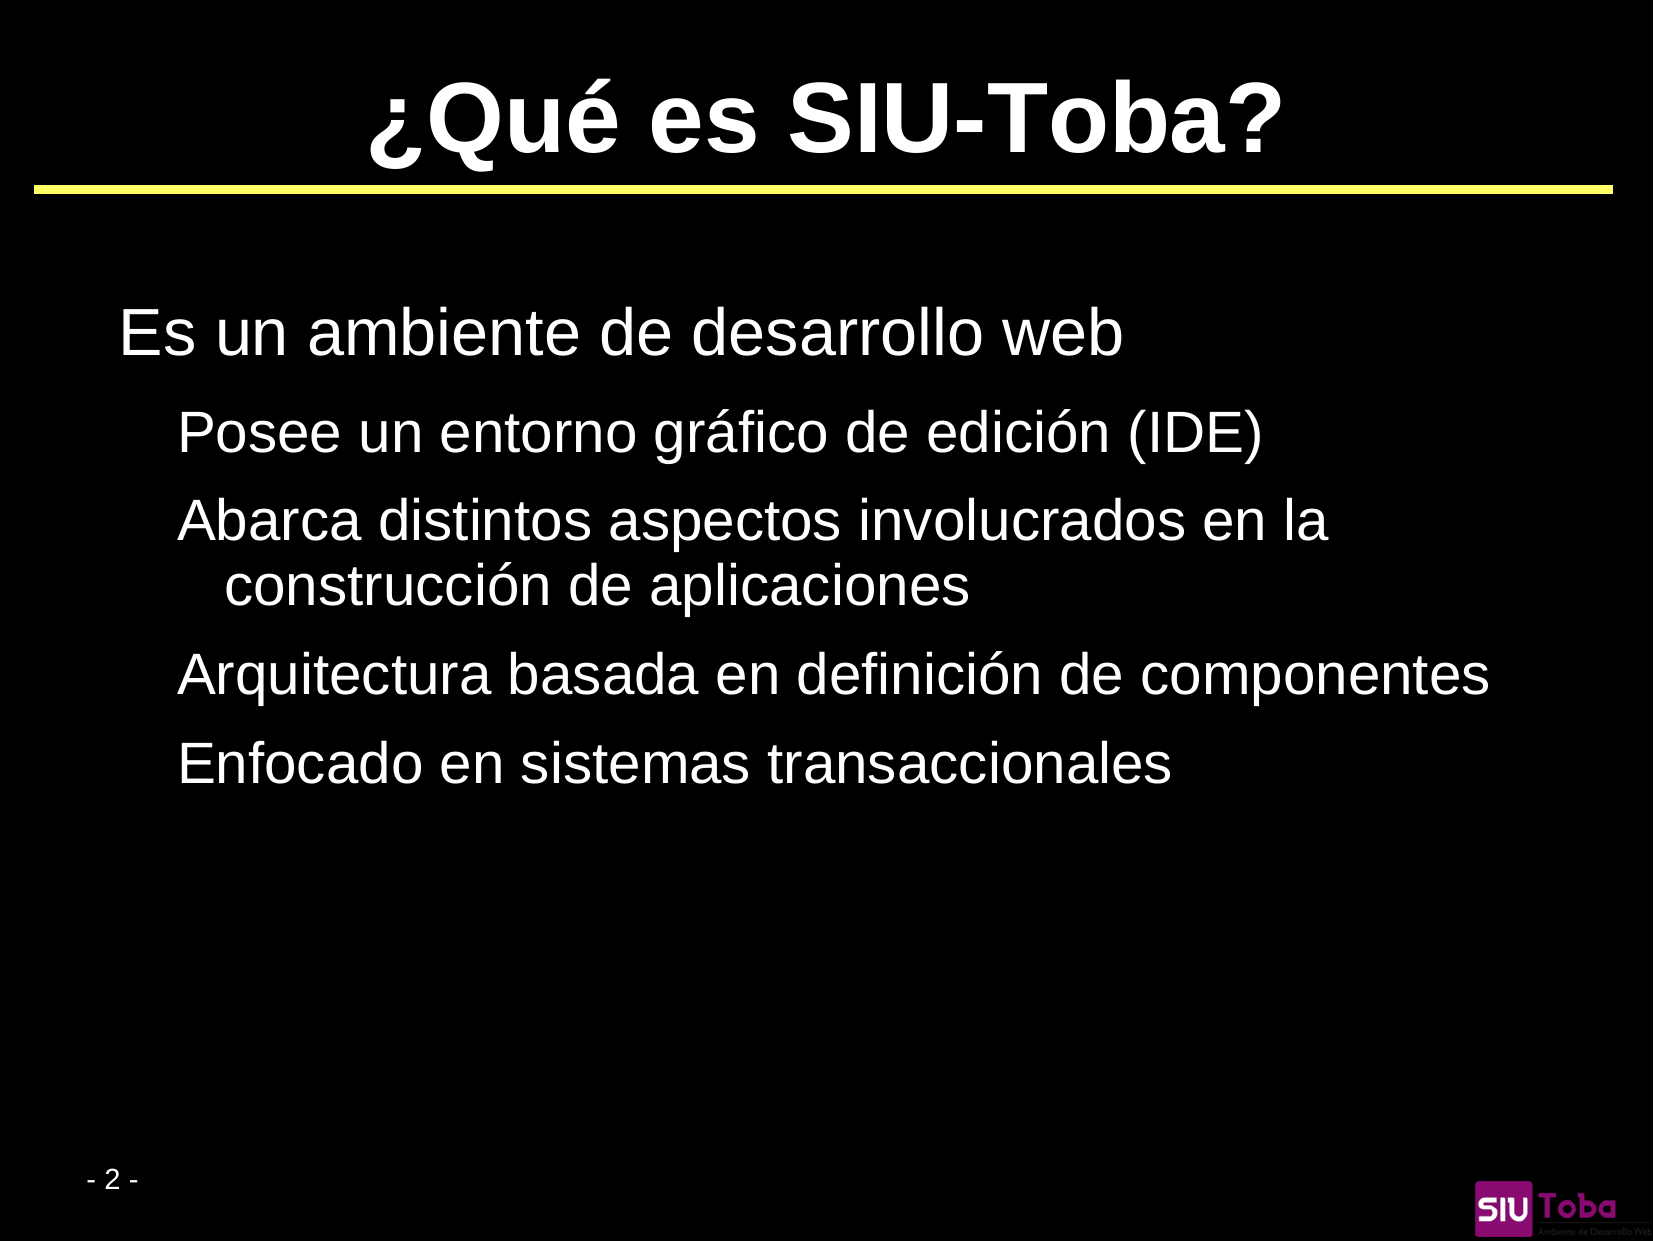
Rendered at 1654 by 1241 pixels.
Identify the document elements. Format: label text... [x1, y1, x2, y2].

list Es un ambiente de desarrollo web Posee un entorno gráfico de edición (IDE) Abarca distintos aspectos involucrados en la construcción de aplicaciones Arquitectura basada en definición de componentes Enfocado en sistemas transaccionales [82, 295, 1565, 1095]
picture [1475, 1181, 1652, 1237]
title ¿Qué es SIU-Toba? [58, 54, 1594, 181]
